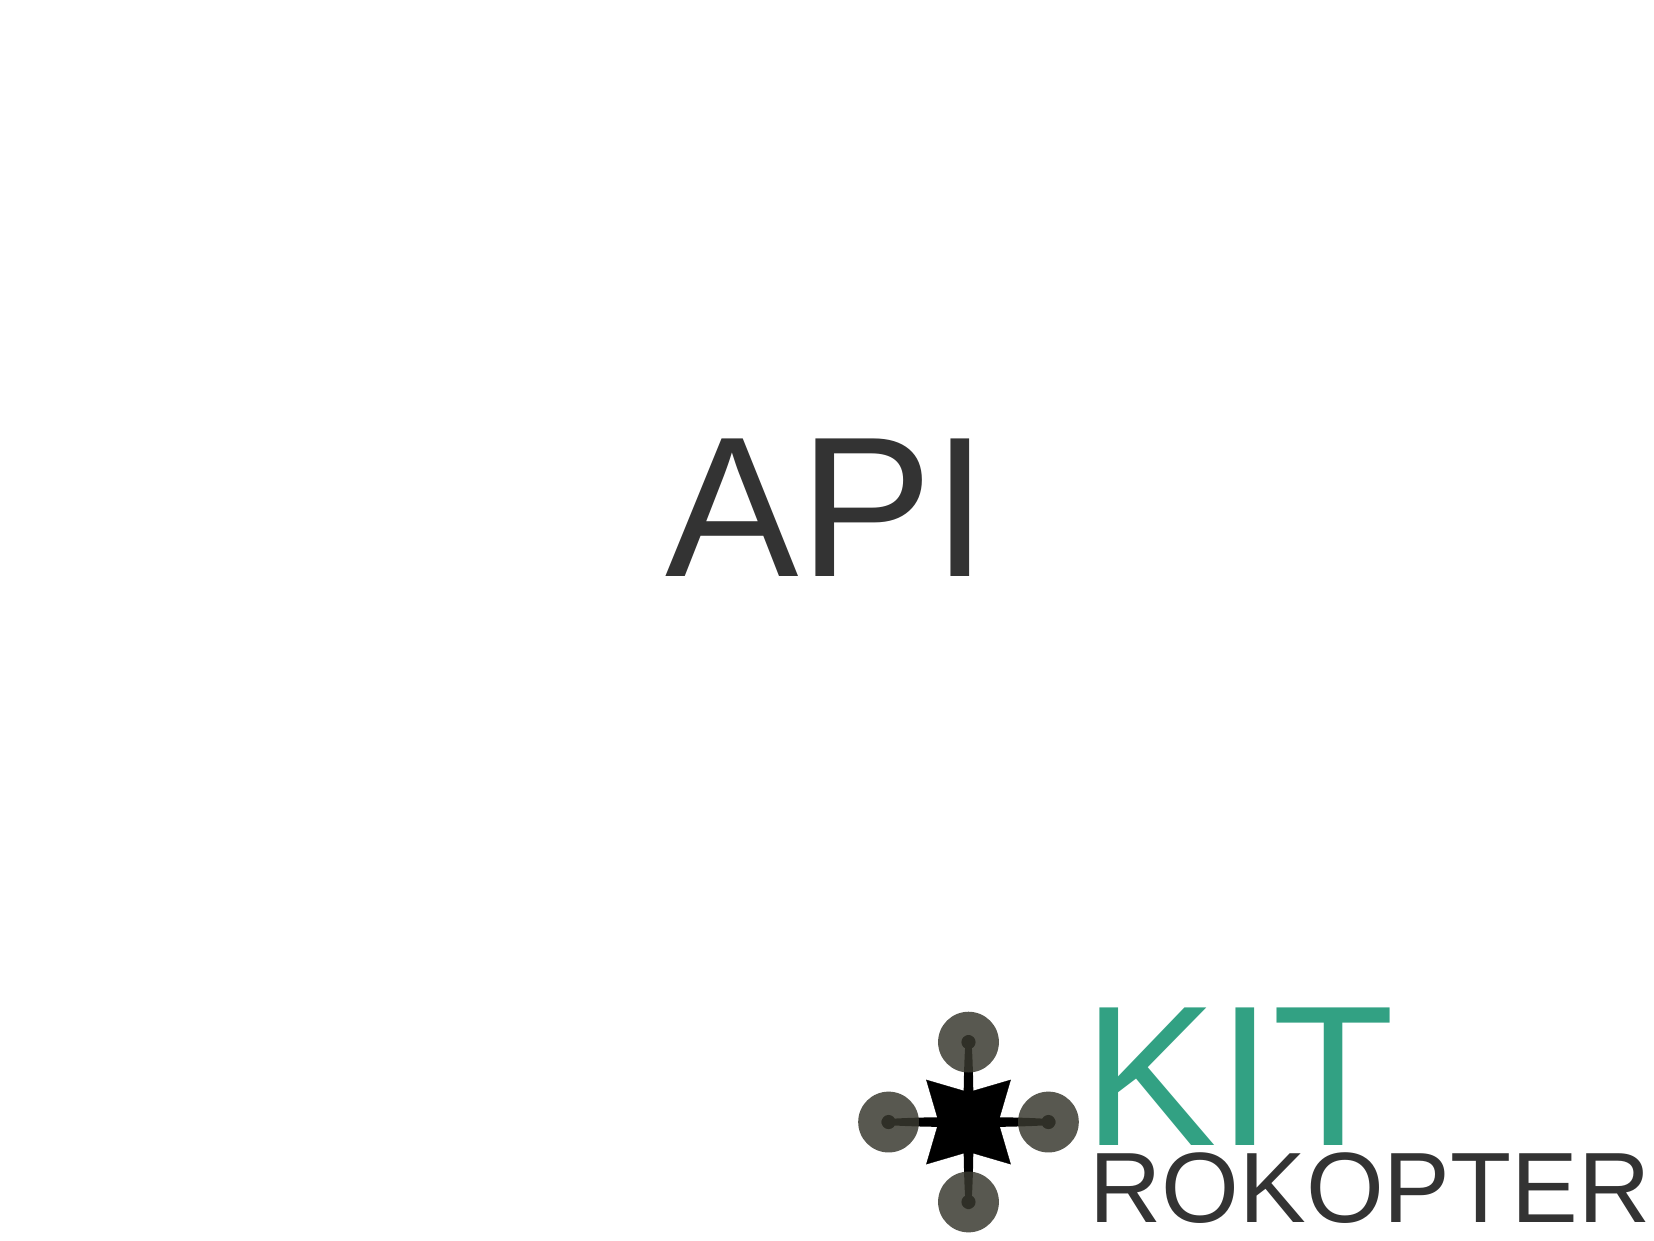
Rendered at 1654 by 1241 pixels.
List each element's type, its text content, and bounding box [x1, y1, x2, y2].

text_box KIT [1068, 956, 1654, 1196]
text_box API [0, 388, 1654, 627]
text_box ROKOPTER [1074, 1124, 1654, 1241]
picture [856, 1009, 1074, 1235]
